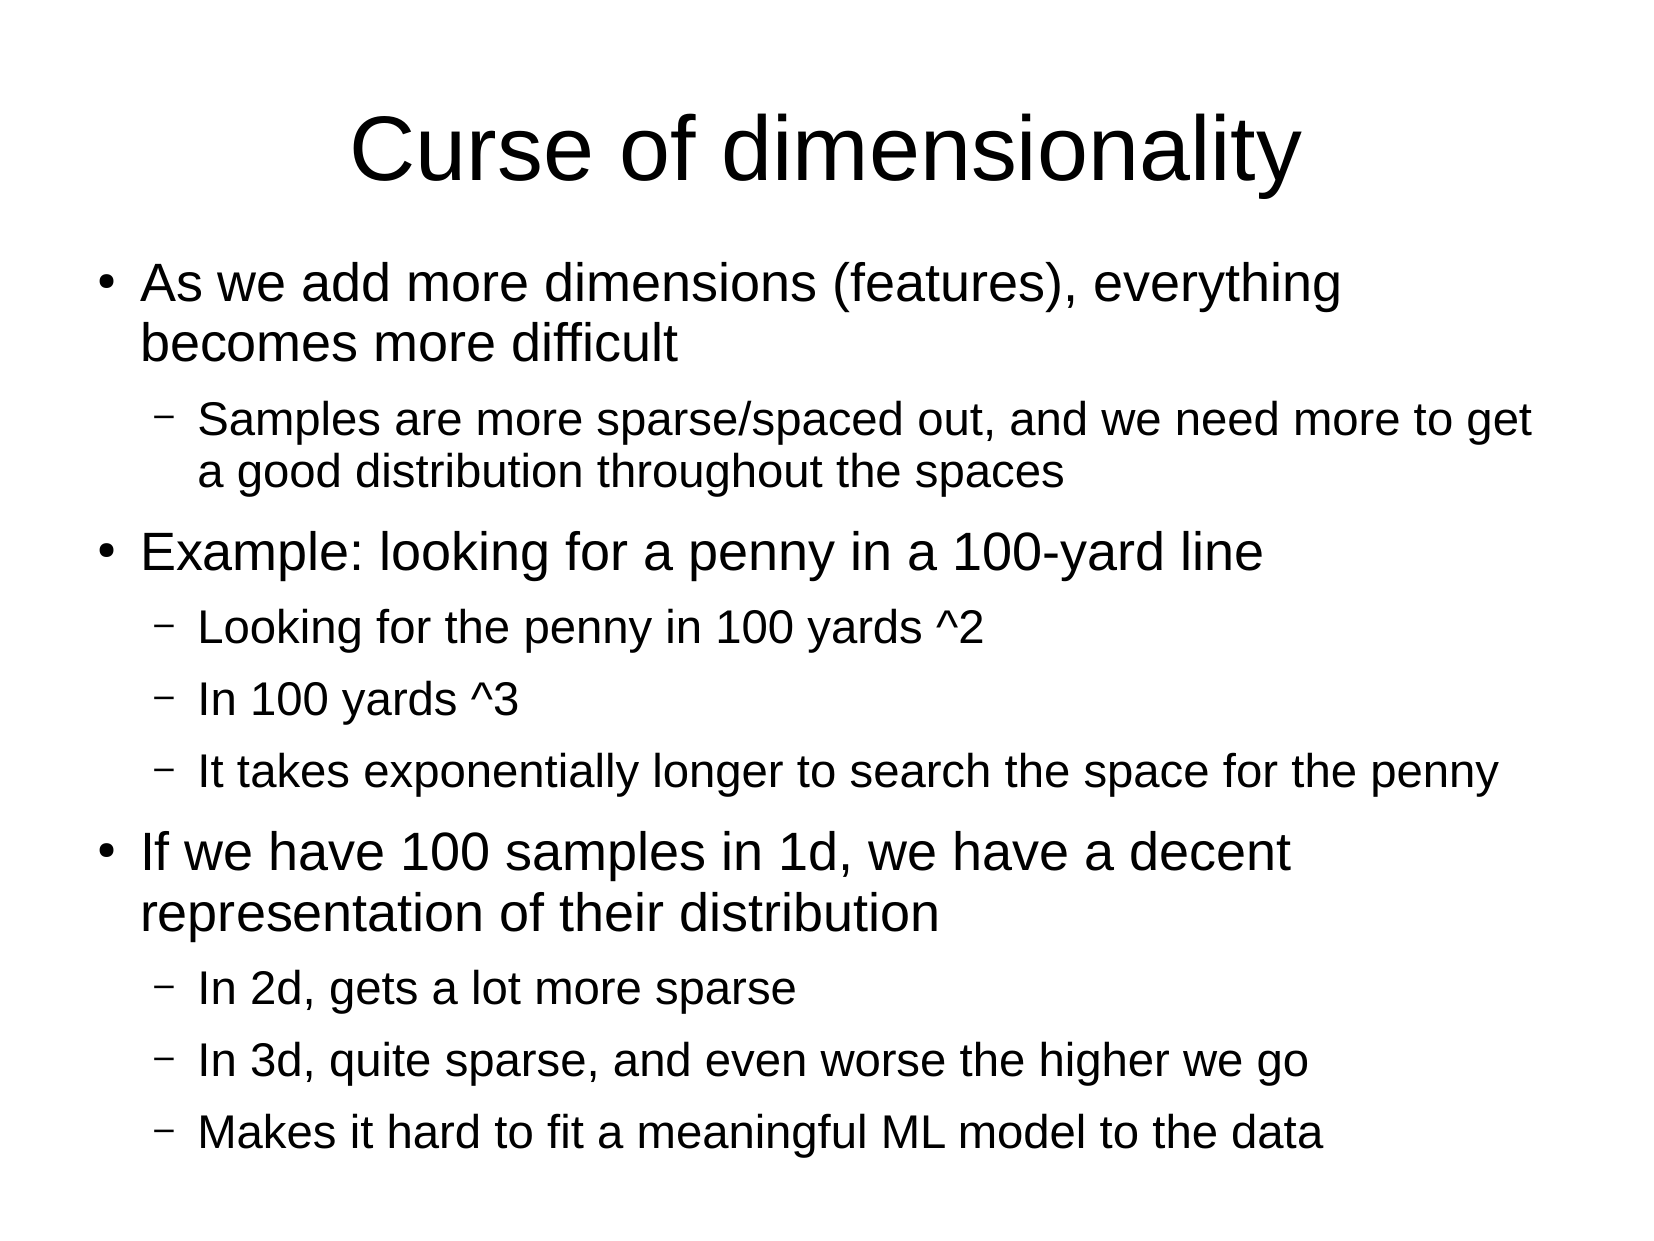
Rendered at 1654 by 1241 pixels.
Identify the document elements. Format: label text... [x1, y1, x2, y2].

list As we add more dimensions (features), everything becomes more difficult Samples are more sparse/spaced out, and we need more to get a good distribution throughout the spaces Example: looking for a penny in a 100-yard line Looking for the penny in 100 yards ^2 In 100 yards ^3 It takes exponentially longer to search the space for the penny If we have 100 samples in 1d, we have a decent representation of their distribution In 2d, gets a lot more sparse In 3d, quite sparse, and even worse the higher we go Makes it hard to fit a meaningful ML model to the data [82, 252, 1571, 1162]
title Curse of dimensionality [82, 45, 1571, 252]
